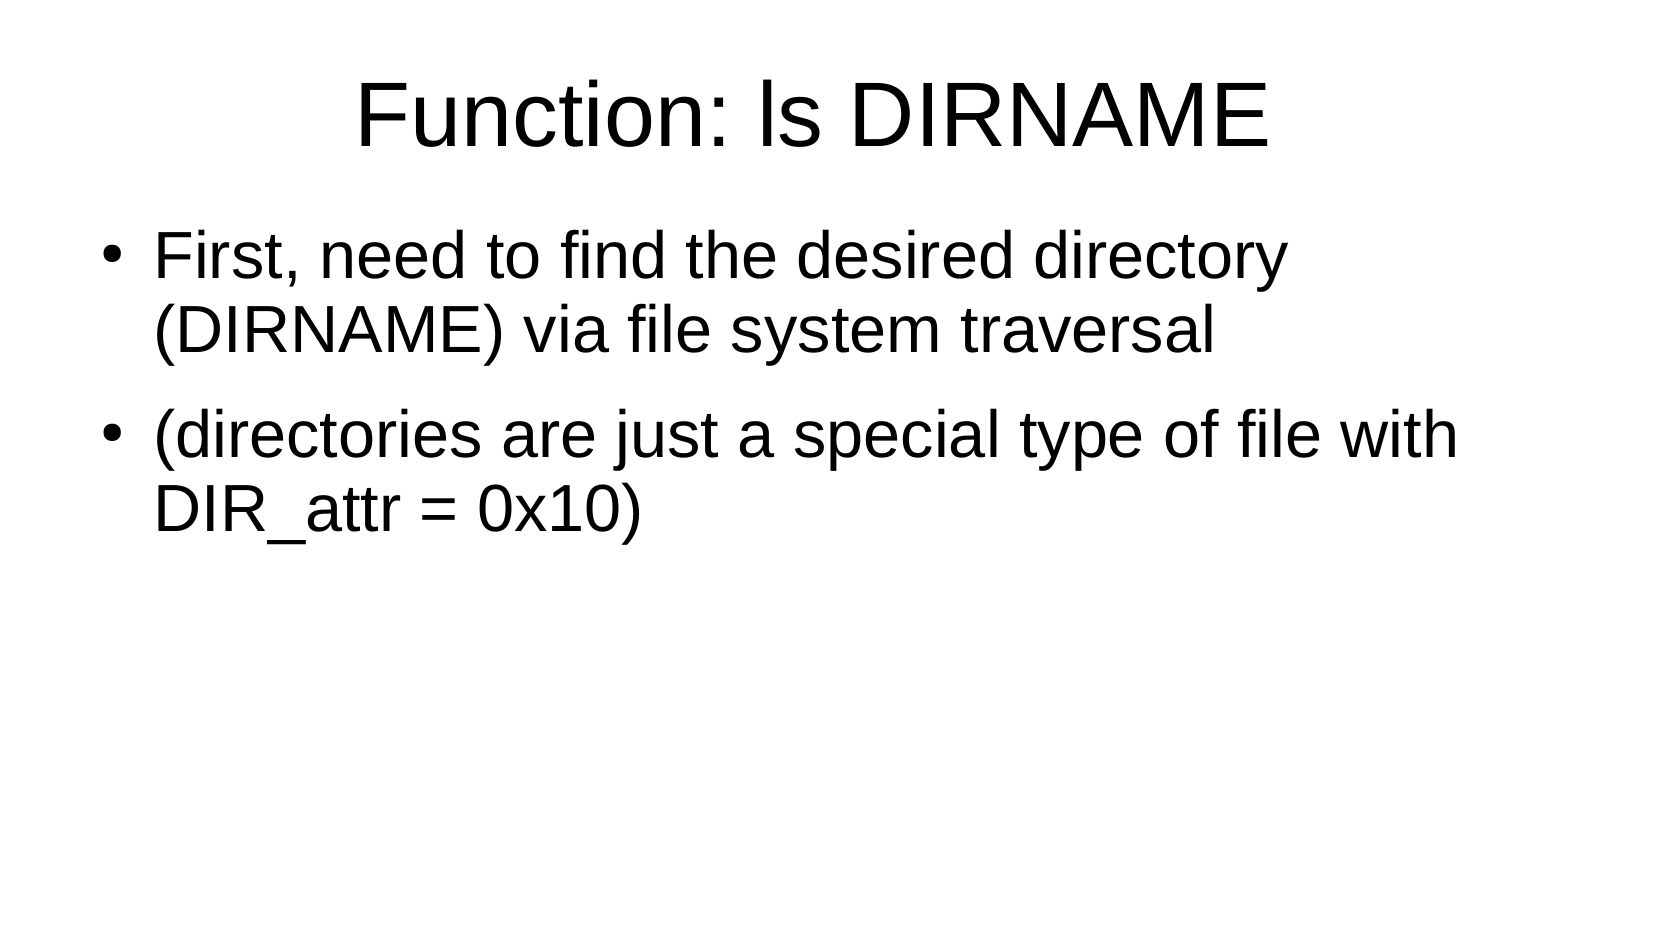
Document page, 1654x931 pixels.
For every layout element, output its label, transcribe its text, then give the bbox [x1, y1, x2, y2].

title Function: ls DIRNAME [82, 37, 1571, 193]
list First, need to find the desired directory (DIRNAME) via file system traversal (directories are just a special type of file with DIR_attr = 0x10) [82, 217, 1571, 758]
